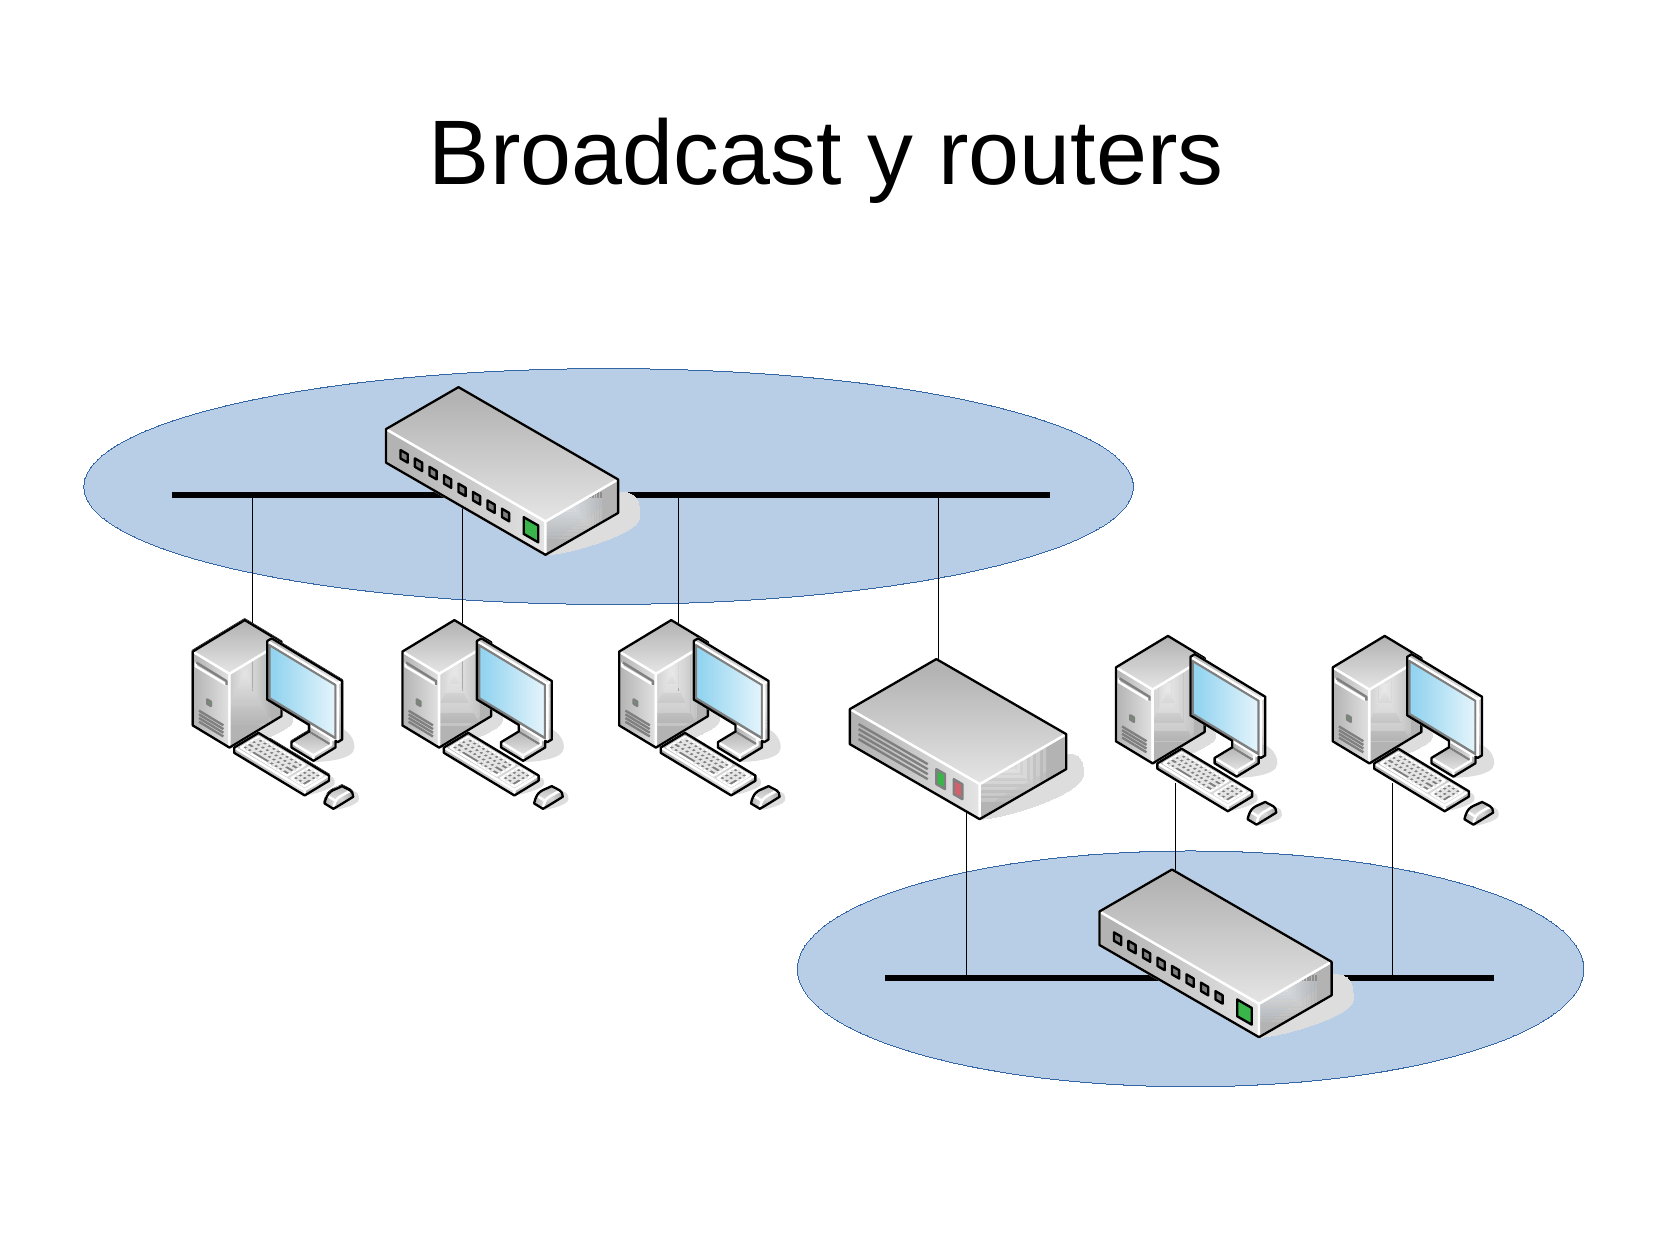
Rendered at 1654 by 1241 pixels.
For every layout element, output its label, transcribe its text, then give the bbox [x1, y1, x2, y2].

text_box [404, 622, 489, 745]
text_box [475, 740, 487, 749]
text_box [744, 731, 780, 761]
text_box [479, 641, 550, 758]
text_box [695, 641, 767, 758]
text_box [1159, 759, 1250, 809]
text_box [269, 742, 277, 749]
text_box [852, 661, 1065, 817]
text_box [338, 792, 358, 809]
text_box [523, 778, 543, 793]
text_box [740, 778, 760, 793]
text_box [662, 743, 754, 793]
text_box [469, 712, 503, 737]
text_box [1174, 751, 1196, 762]
text_box [1240, 747, 1277, 777]
text_box [1183, 727, 1216, 753]
text_box [1214, 771, 1222, 778]
text_box [253, 498, 462, 600]
text_box [764, 793, 785, 809]
text_box [260, 712, 293, 737]
text_box [1376, 759, 1467, 809]
text_box [527, 731, 563, 761]
text_box [1192, 657, 1264, 774]
text_box [536, 788, 561, 806]
text_box [194, 622, 280, 745]
text_box [446, 743, 537, 793]
text_box [1409, 656, 1480, 774]
text_box [1250, 804, 1274, 822]
text_box [753, 788, 778, 806]
title Broadcast y routers [82, 49, 1571, 257]
text_box [679, 498, 938, 604]
text_box [686, 712, 720, 737]
text_box [691, 740, 704, 749]
text_box [985, 754, 1084, 819]
text_box [456, 735, 474, 747]
text_box [1479, 808, 1498, 824]
text_box [318, 731, 354, 761]
text_box [236, 744, 327, 793]
text_box [547, 793, 568, 809]
text_box [327, 788, 351, 807]
text_box [313, 777, 334, 793]
text_box [1467, 804, 1491, 822]
text_box [269, 641, 340, 759]
text_box [1431, 772, 1439, 778]
text_box [246, 735, 264, 746]
text_box [967, 851, 1175, 975]
text_box [492, 750, 500, 757]
text_box [1334, 638, 1420, 761]
text_box [704, 748, 717, 757]
text_box [621, 622, 706, 745]
text_box [1400, 727, 1433, 753]
text_box [1391, 751, 1404, 758]
text_box [1118, 638, 1203, 761]
text_box [388, 389, 616, 553]
text_box [1236, 794, 1257, 809]
text_box [1457, 747, 1494, 777]
text_box [1413, 761, 1431, 773]
text_box [1453, 794, 1474, 809]
text_box [1201, 764, 1214, 773]
text_box [1262, 808, 1281, 824]
text_box [83, 368, 1134, 605]
text_box [1101, 872, 1330, 1035]
text_box [673, 738, 681, 747]
text_box [797, 850, 1584, 1087]
